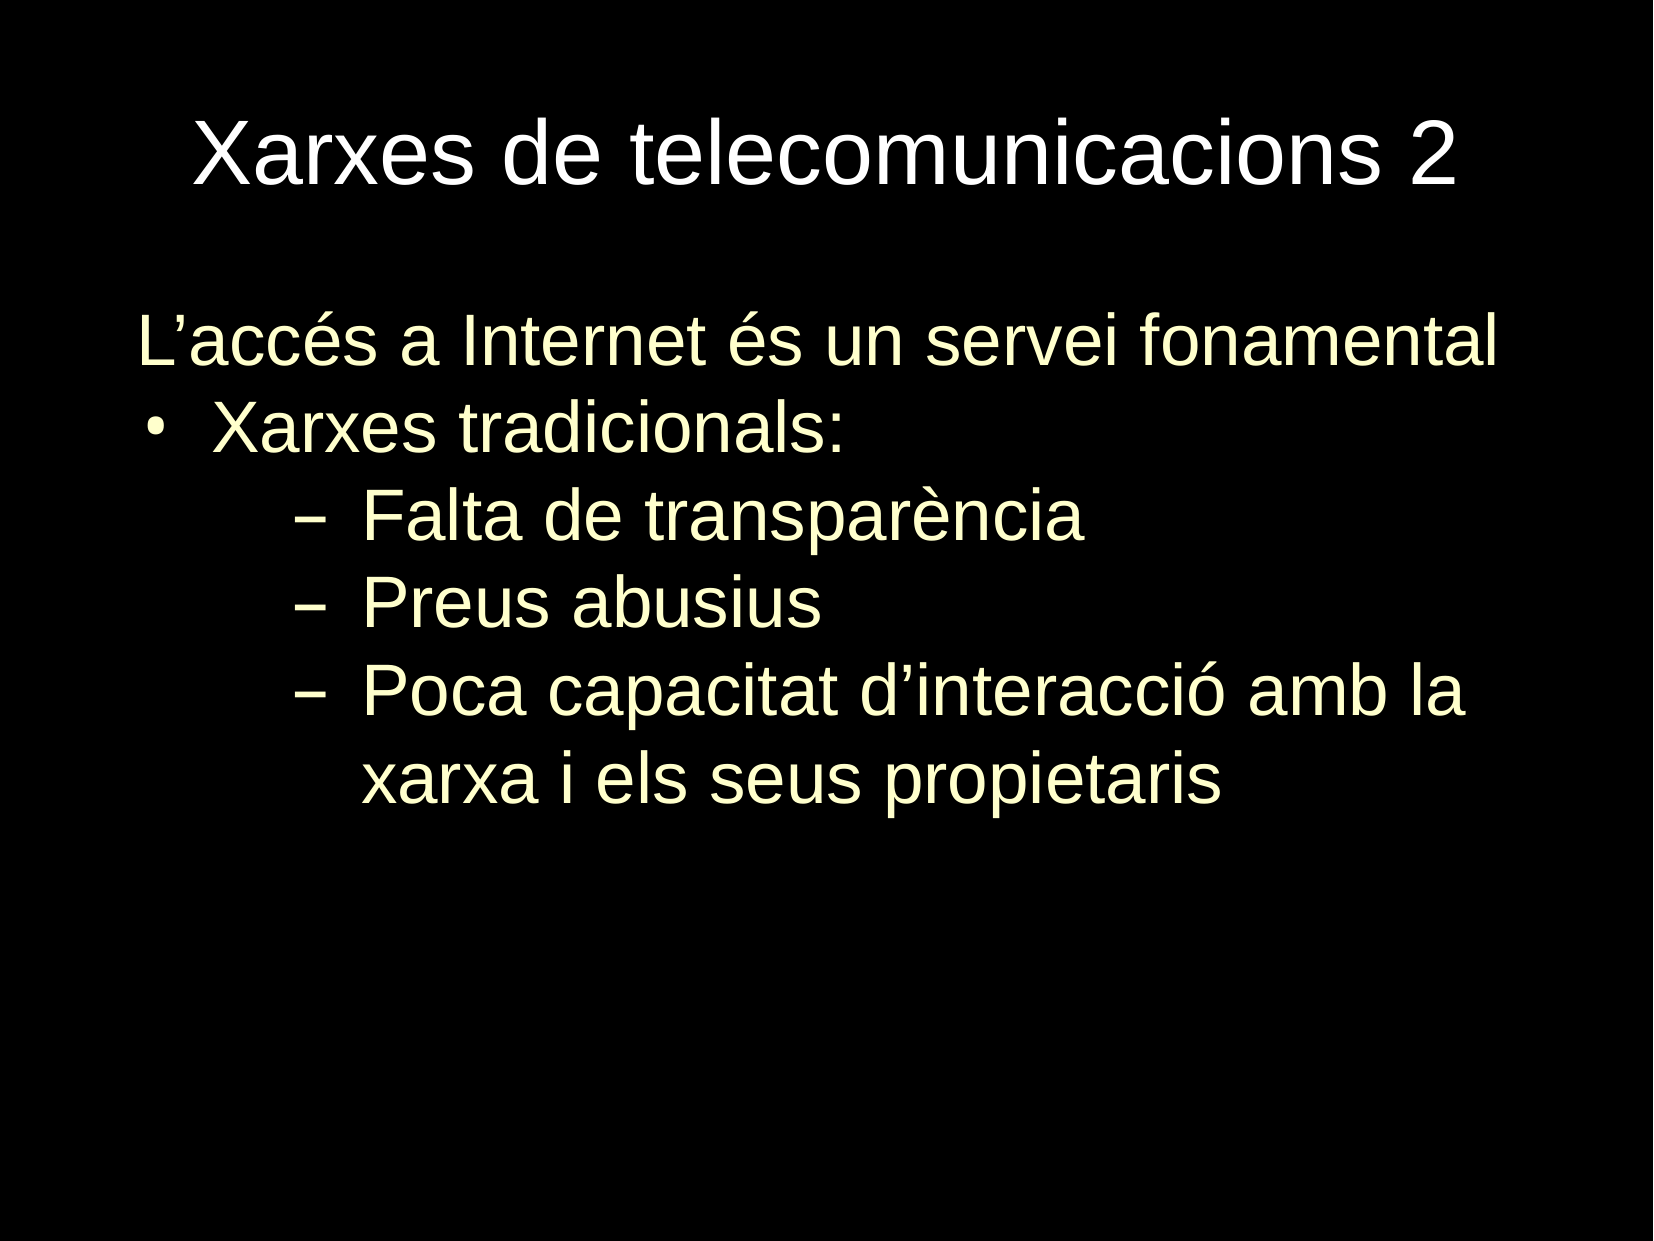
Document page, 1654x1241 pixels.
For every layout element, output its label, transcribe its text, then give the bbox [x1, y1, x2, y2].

title Xarxes de telecomunicacions 2 [82, 49, 1571, 257]
list L’accés a Internet és un servei fonamental Xarxes tradicionals: Falta de transparència Preus abusius Poca capacitat d’interacció amb la xarxa i els seus propietaris [92, 285, 1546, 1005]
